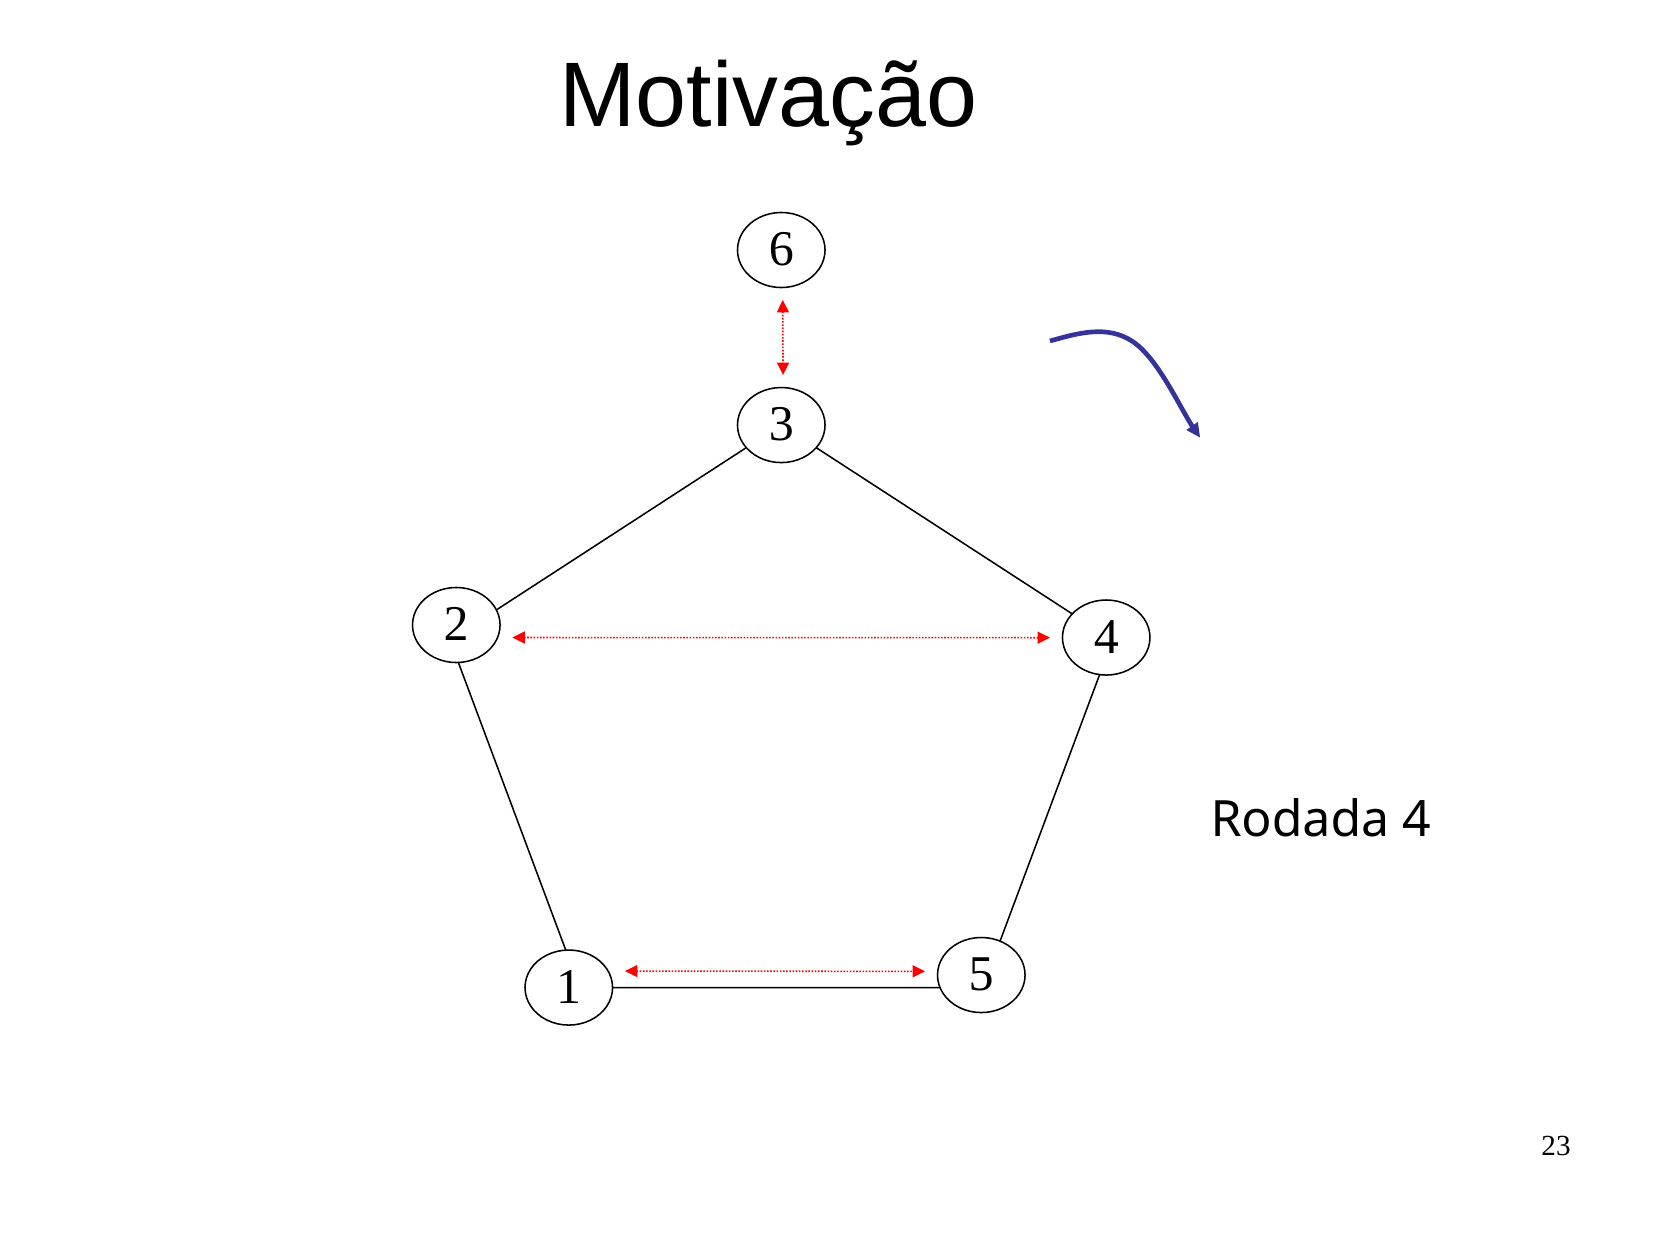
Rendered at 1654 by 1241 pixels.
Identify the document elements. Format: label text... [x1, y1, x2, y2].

text_box 3 [737, 387, 826, 463]
text_box 5 [937, 937, 1026, 1013]
text_box 1 [525, 950, 613, 1026]
text_box Rodada 4 [1191, 774, 1451, 860]
title Motivação [237, 38, 1300, 157]
text_box 4 [1062, 600, 1150, 676]
text_box 2 [412, 587, 501, 663]
text_box 6 [737, 212, 826, 288]
